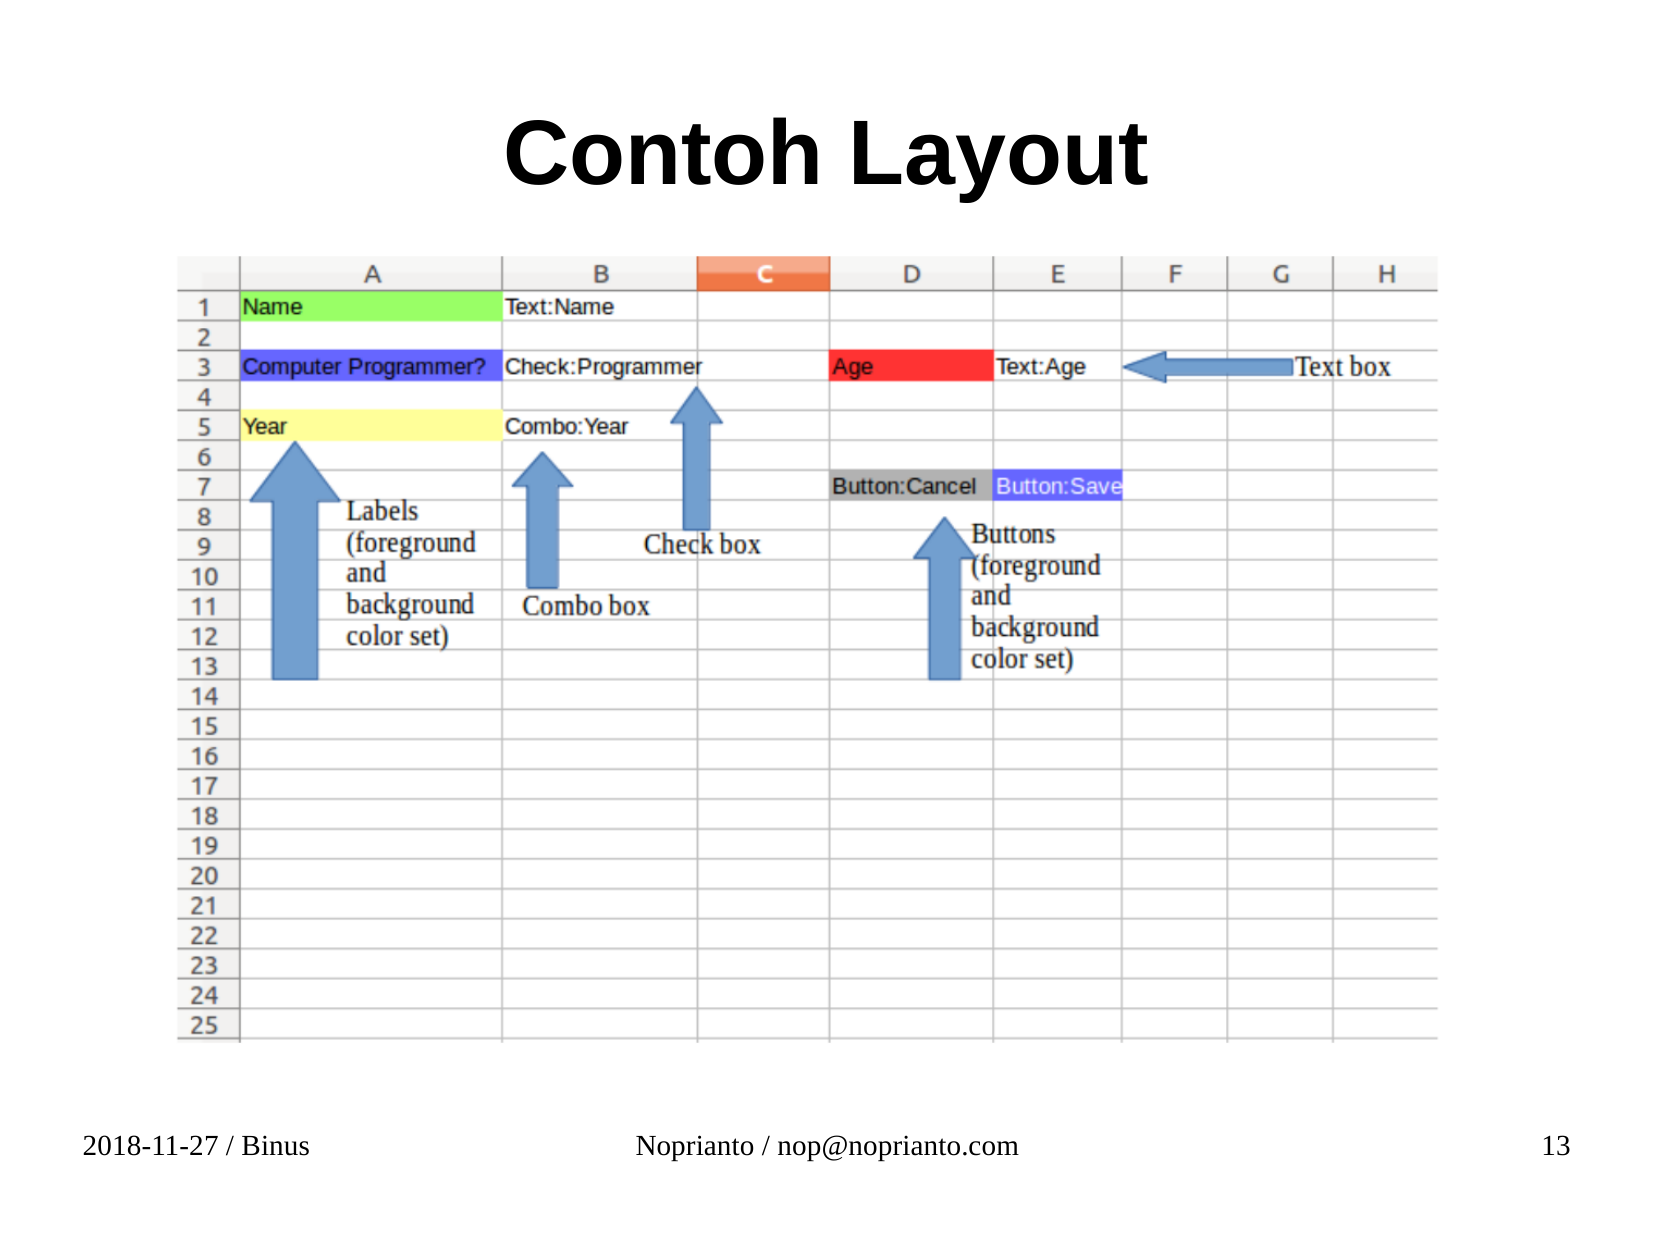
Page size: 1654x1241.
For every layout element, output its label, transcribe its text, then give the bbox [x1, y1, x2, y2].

title Contoh Layout [82, 49, 1571, 257]
picture [154, 240, 1471, 1081]
